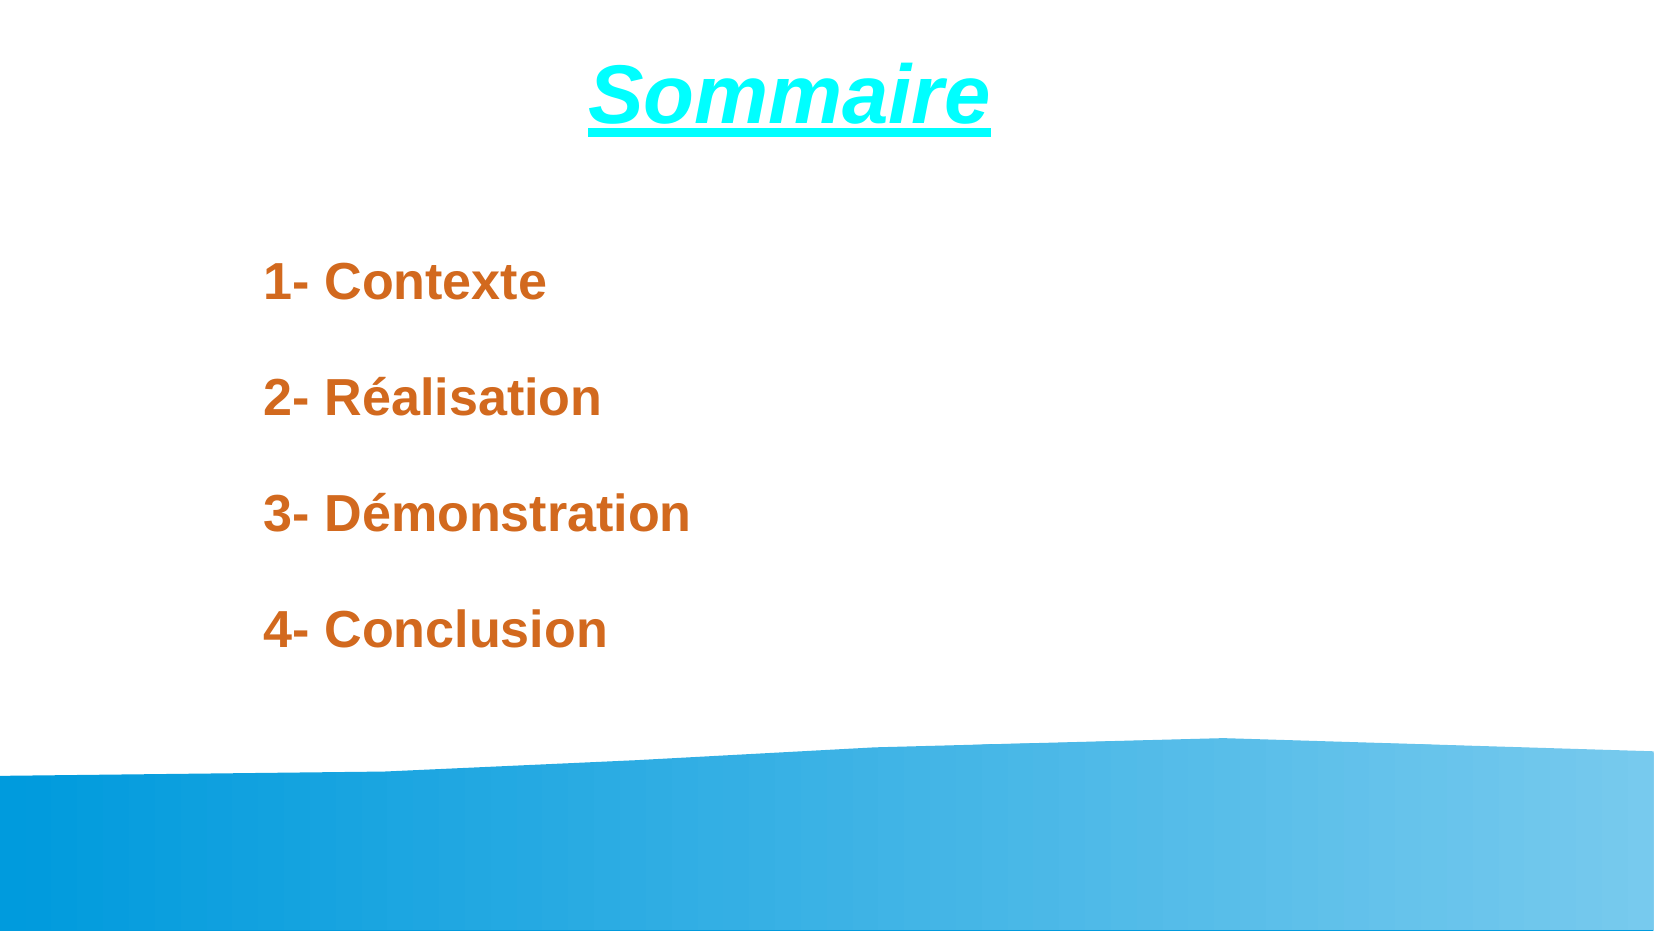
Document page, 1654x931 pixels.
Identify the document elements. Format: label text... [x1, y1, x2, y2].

text_box Sommaire [573, 40, 1329, 160]
title 1- Contexte 2- Réalisation 3- Démonstration 4- Conclusion [42, 252, 1519, 659]
